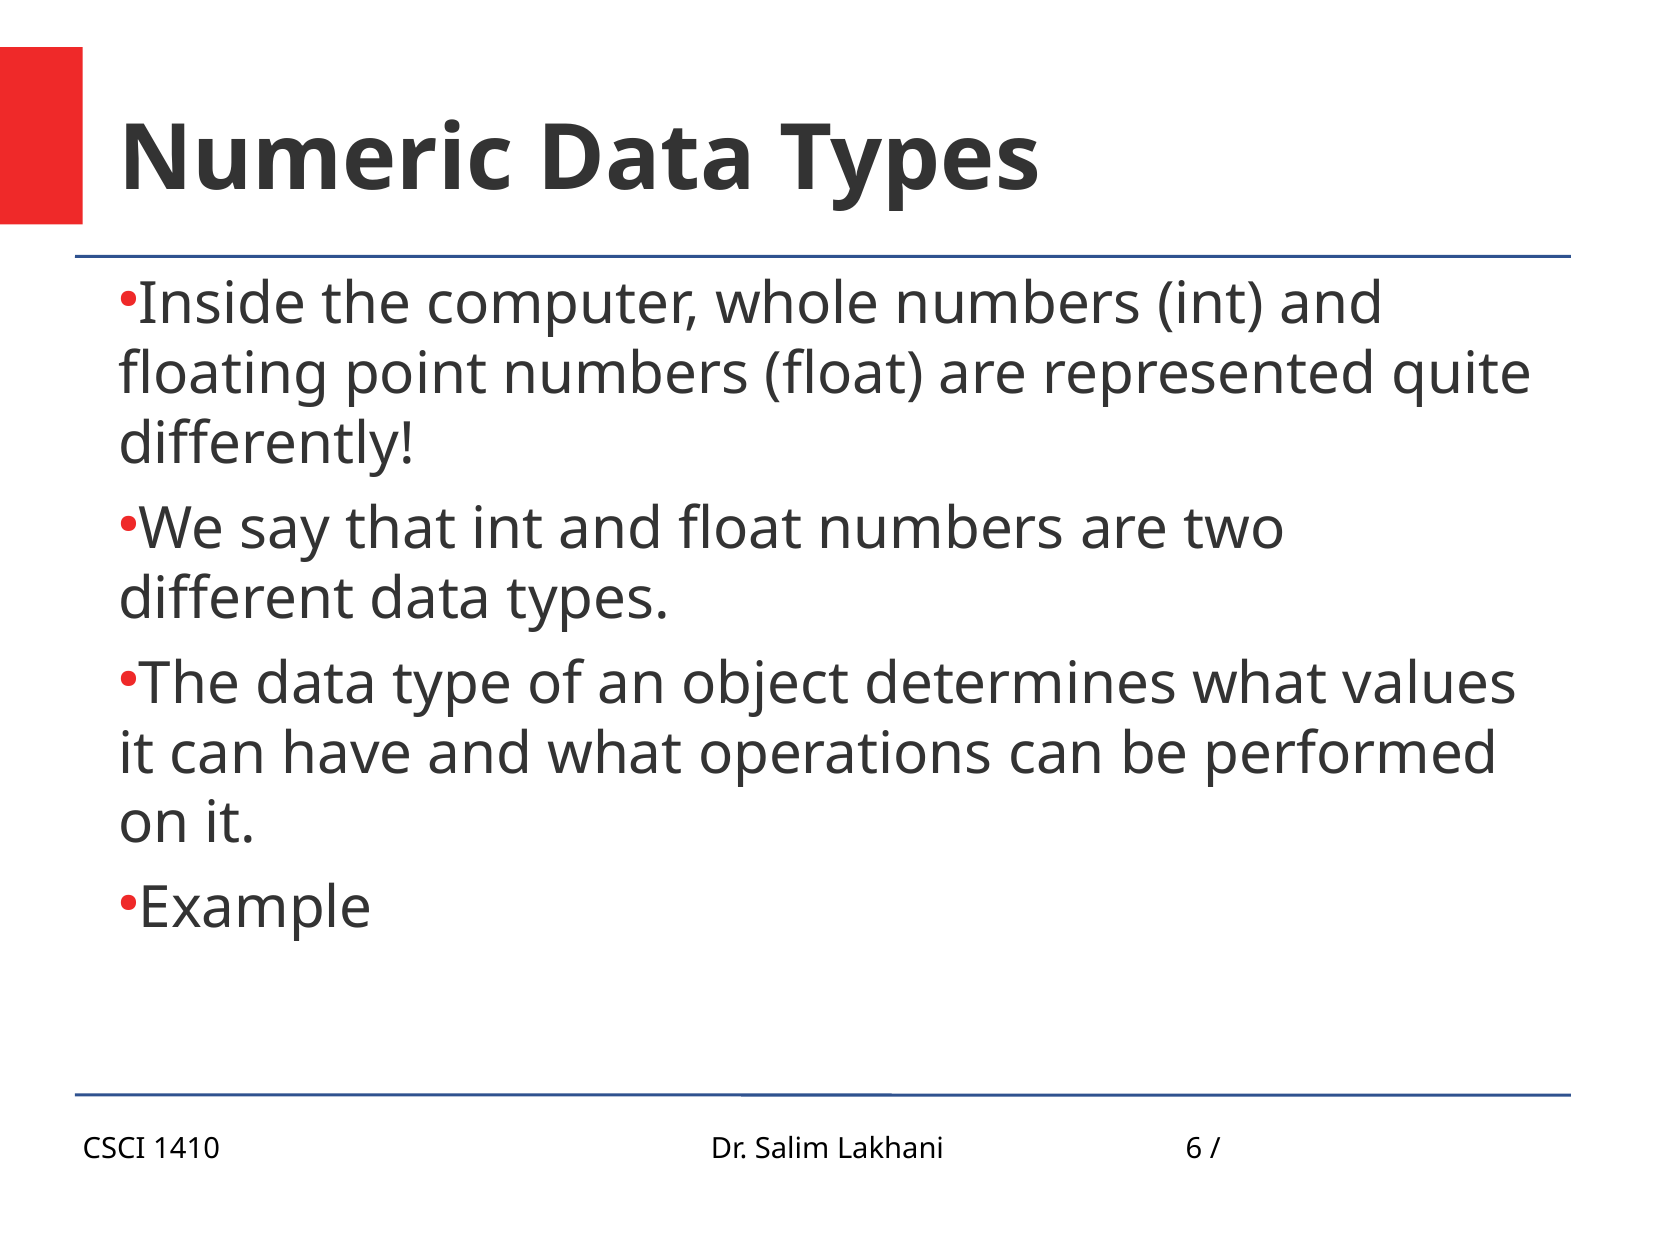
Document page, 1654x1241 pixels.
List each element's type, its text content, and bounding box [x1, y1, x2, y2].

text_box Dr. Salim Lakhani [565, 1129, 1090, 1216]
list Inside the computer, whole numbers (int) and floating point numbers (float) are represented quite differently! We say that int and float numbers are two different data types. The data type of an object determines what values it can have and what operations can be performed on it. Example [118, 265, 1536, 1081]
title Numeric Data Types [118, 49, 1571, 257]
text_box / [1185, 1129, 1571, 1216]
text_box CSCI 1410 [82, 1129, 468, 1216]
